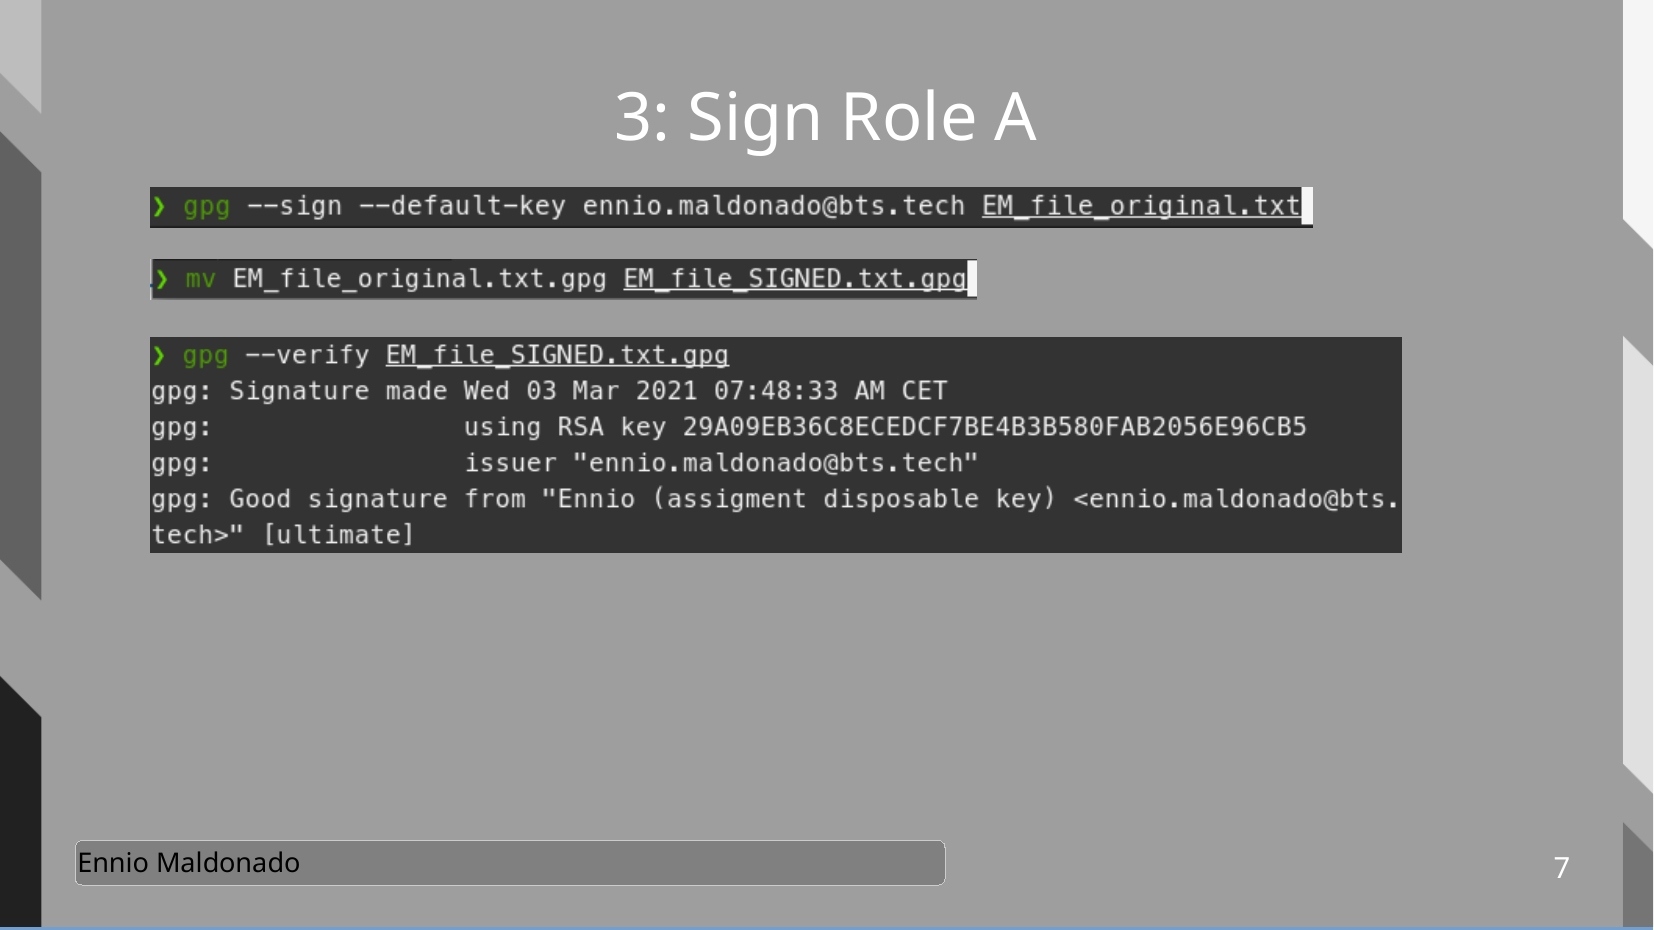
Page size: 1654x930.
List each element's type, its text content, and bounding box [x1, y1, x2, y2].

title 3: Sign Role A [82, 36, 1571, 193]
picture [0, 0, 1654, 927]
text_box Ennio Maldonado [75, 840, 946, 886]
